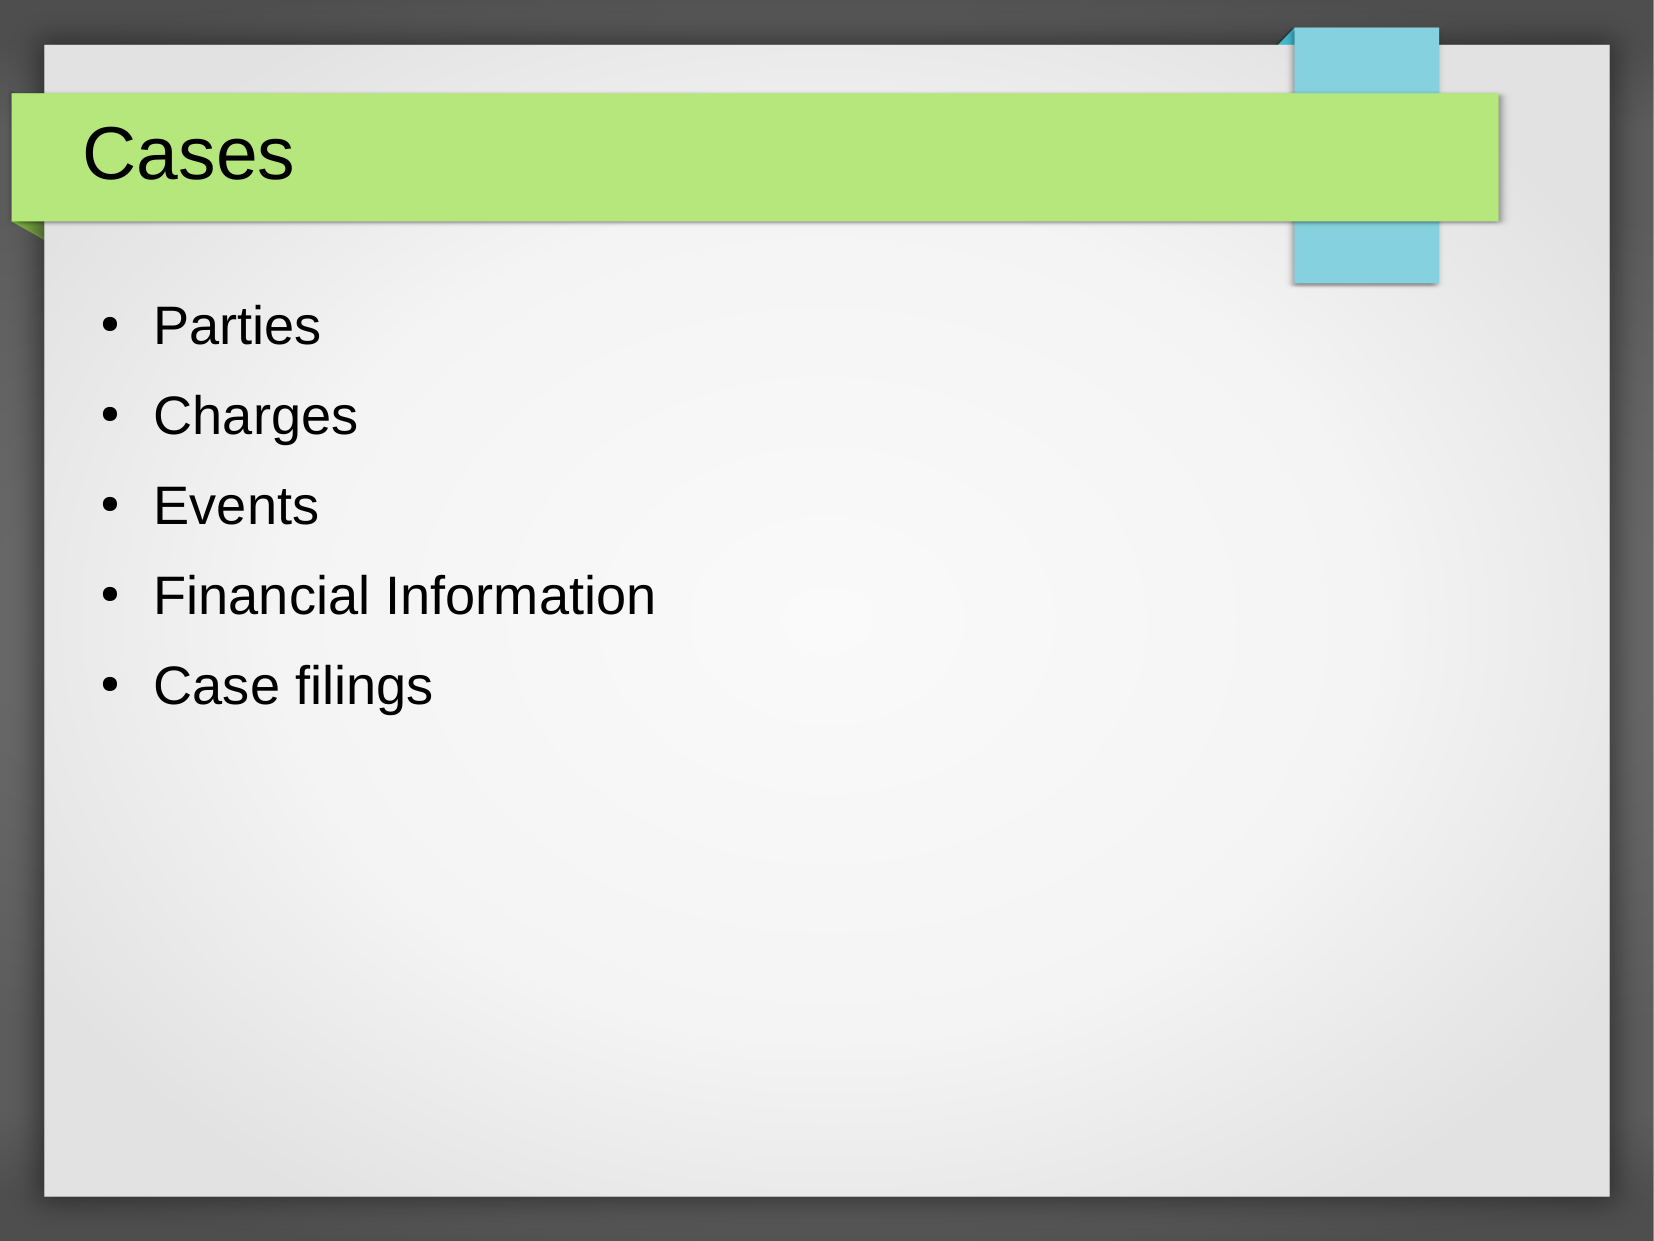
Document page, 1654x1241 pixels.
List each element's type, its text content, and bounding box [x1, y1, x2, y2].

picture [0, 0, 1654, 1241]
list Parties Charges Events Financial Information Case filings [82, 295, 1571, 1015]
title Cases [82, 94, 1264, 213]
